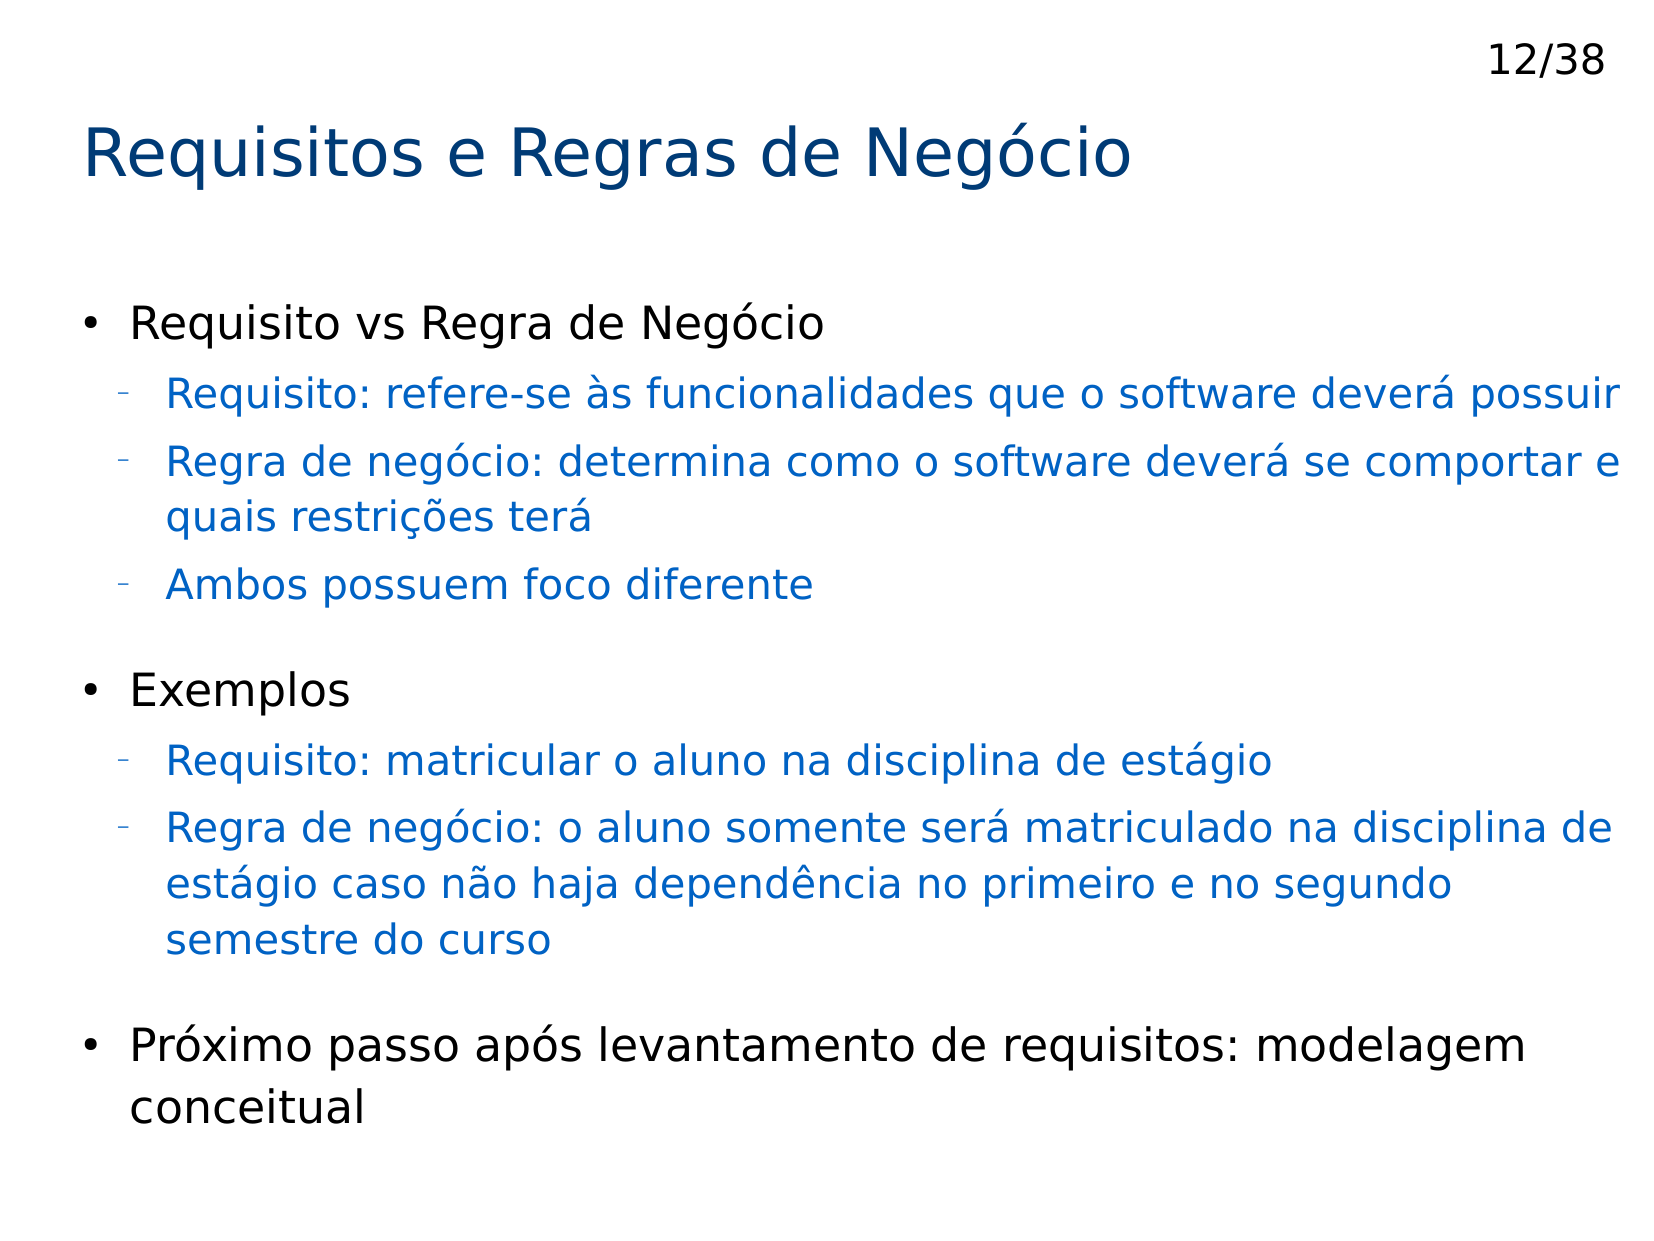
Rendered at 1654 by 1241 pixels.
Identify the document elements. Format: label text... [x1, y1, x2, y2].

title Requisitos e Regras de Negócio [82, 82, 1571, 224]
list Requisito vs Regra de Negócio Requisito: refere-se às funcionalidades que o software deverá possuir Regra de negócio: determina como o software deverá se comportar e quais restrições terá Ambos possuem foco diferente Exemplos Requisito: matricular o aluno na disciplina de estágio Regra de negócio: o aluno somente será matriculado na disciplina de estágio caso não haja dependência no primeiro e no segundo semestre do curso Próximo passo após levantamento de requisitos: modelagem conceitual [82, 289, 1638, 1221]
